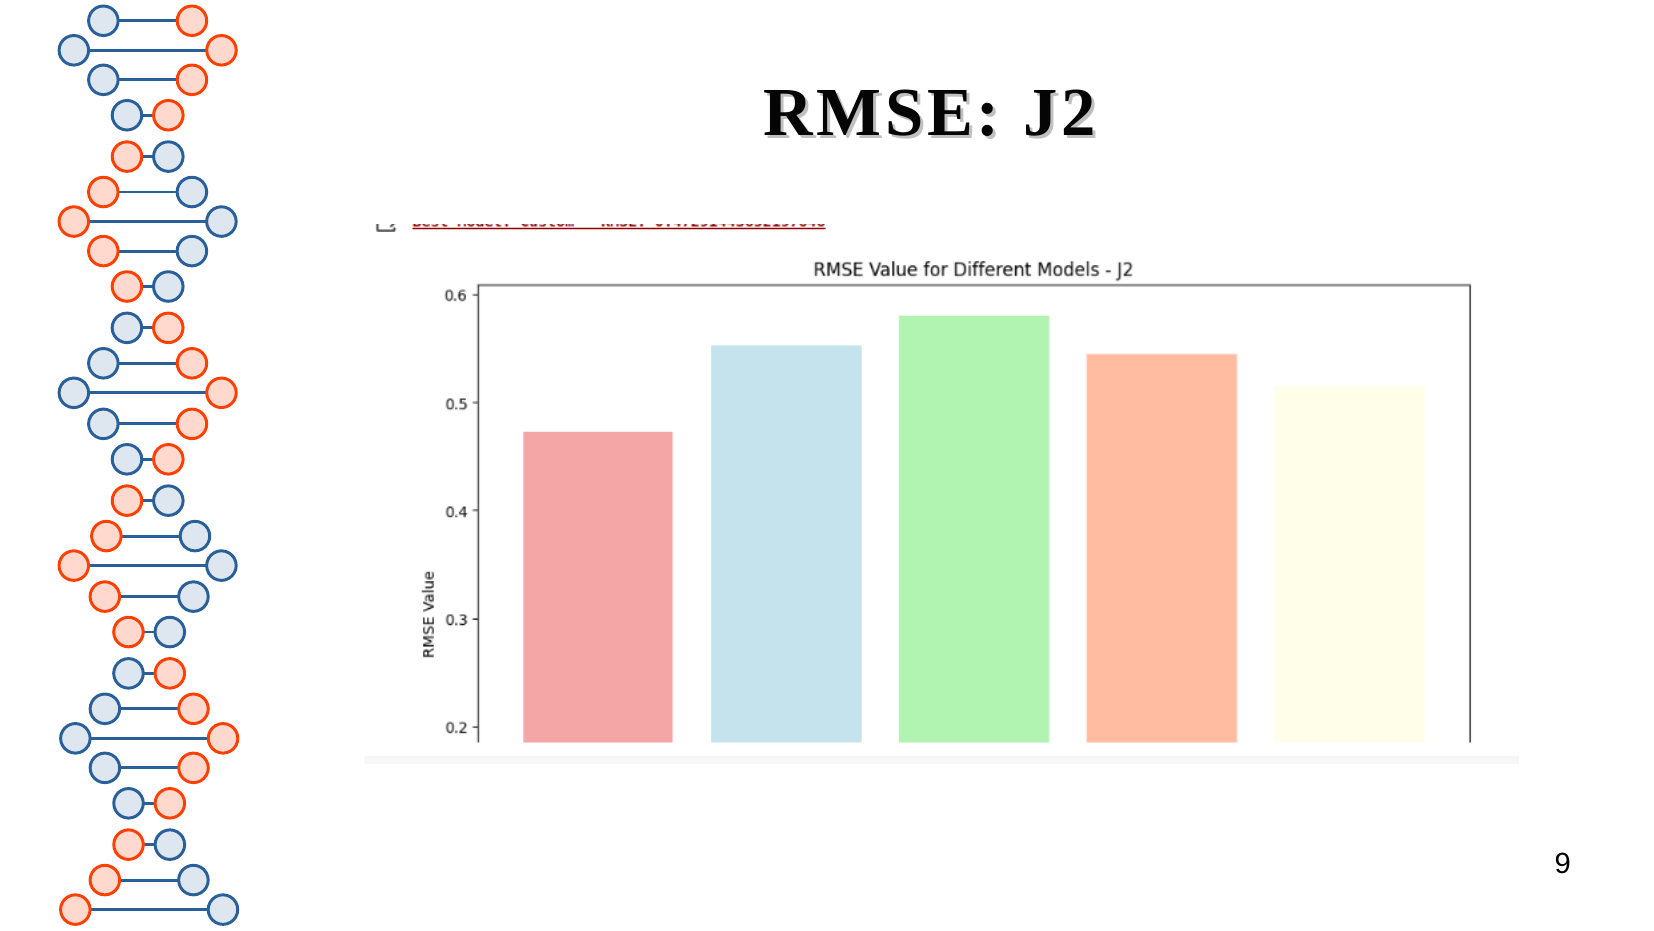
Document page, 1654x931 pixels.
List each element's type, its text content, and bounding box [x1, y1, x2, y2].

picture [342, 224, 1519, 764]
title RMSE: J2 [265, 35, 1595, 189]
